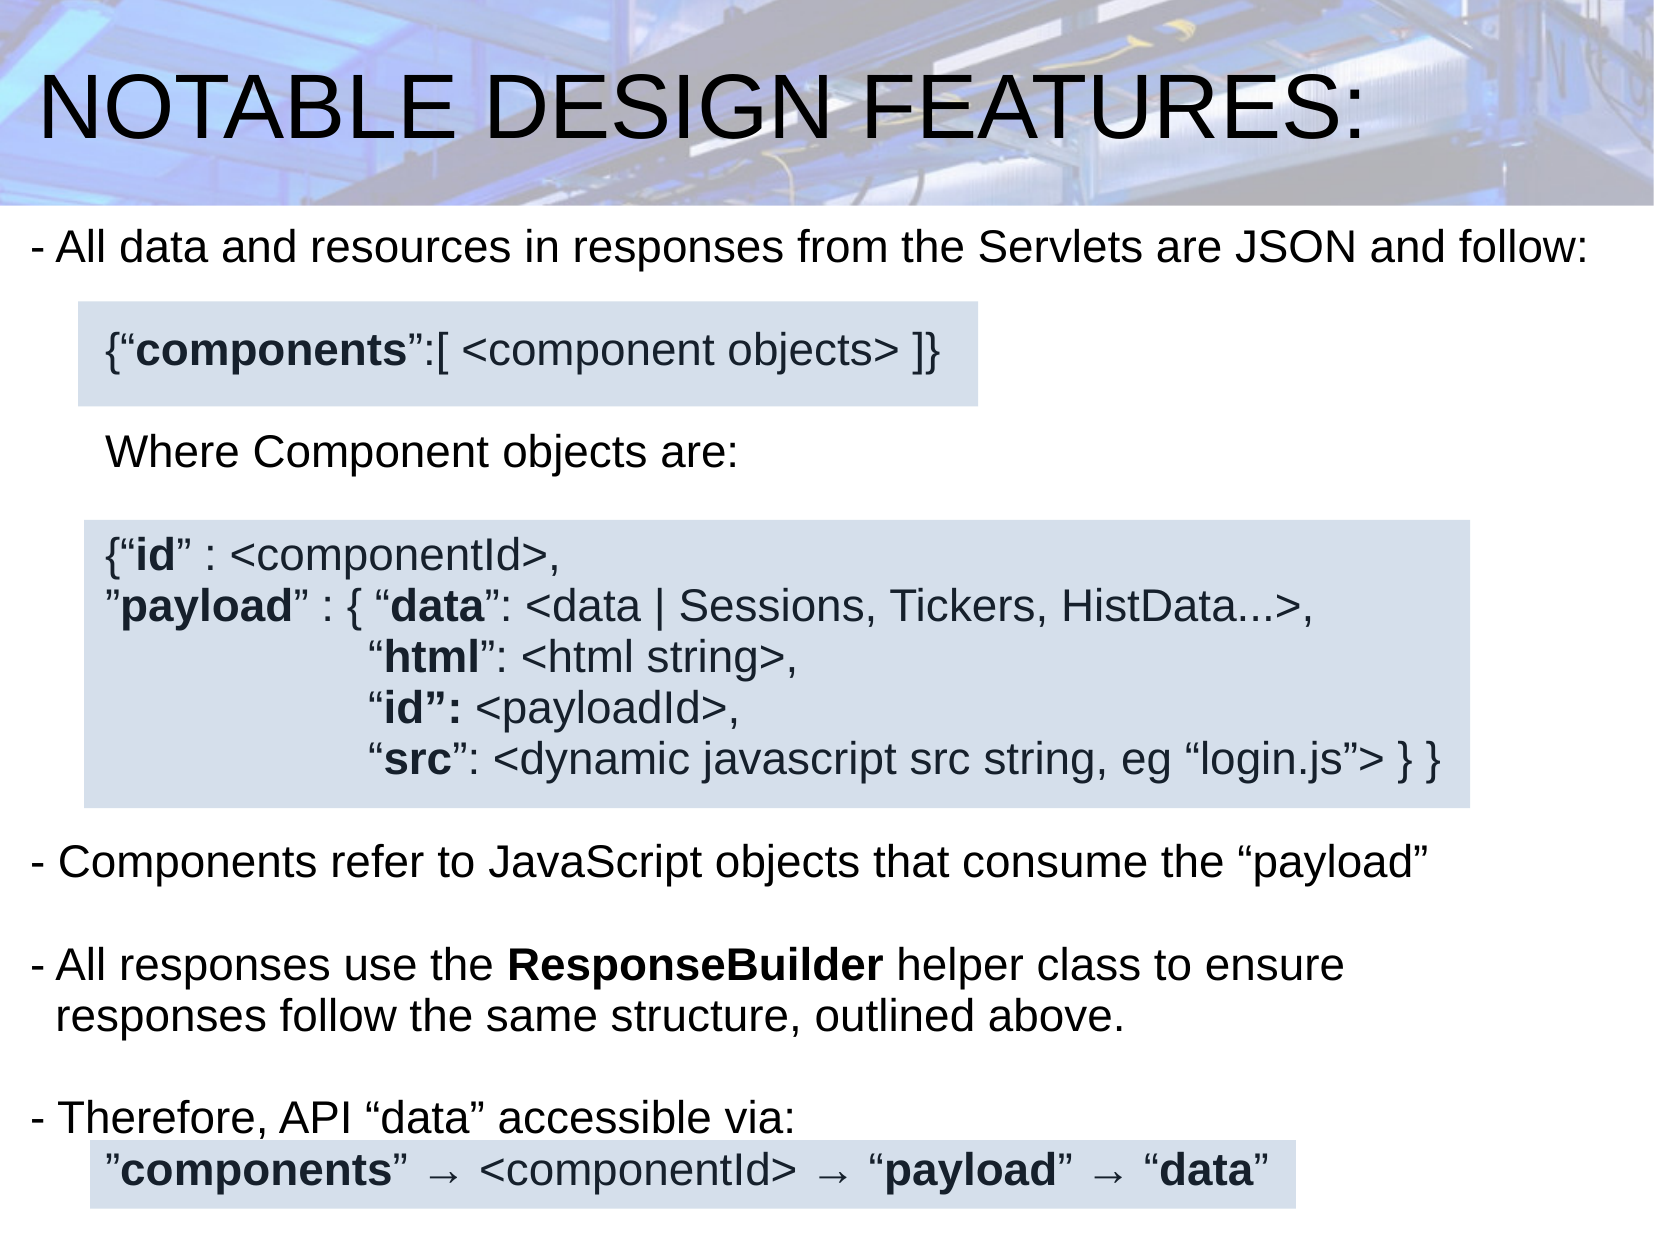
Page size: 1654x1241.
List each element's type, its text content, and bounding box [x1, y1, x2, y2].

title NOTABLE DESIGN FEATURES: [11, 2, 1501, 211]
subtitle - All data and resources in responses from the Servlets are JSON and follow: {“components”:[ <component objects> ]} Where Component objects are: {“id” : <componentId>, ”payload” : { “data”: <data | Sessions, Tickers, HistData...>, “html”: <html string>, “id”: <payloadId>, “src”: <dynamic javascript src string, eg “login.js”> } } - Components refer to JavaScript objects that consume the “payload” - All responses use the ResponseBuilder helper class to ensure responses follow the same structure, outlined above. - Therefore, API “data” accessible via: ”components” → <componentId> → “payload” → “data” [30, 220, 1621, 1241]
text_box [78, 301, 979, 407]
picture [0, 0, 1654, 1241]
text_box [84, 519, 1471, 809]
text_box [90, 1140, 1296, 1209]
